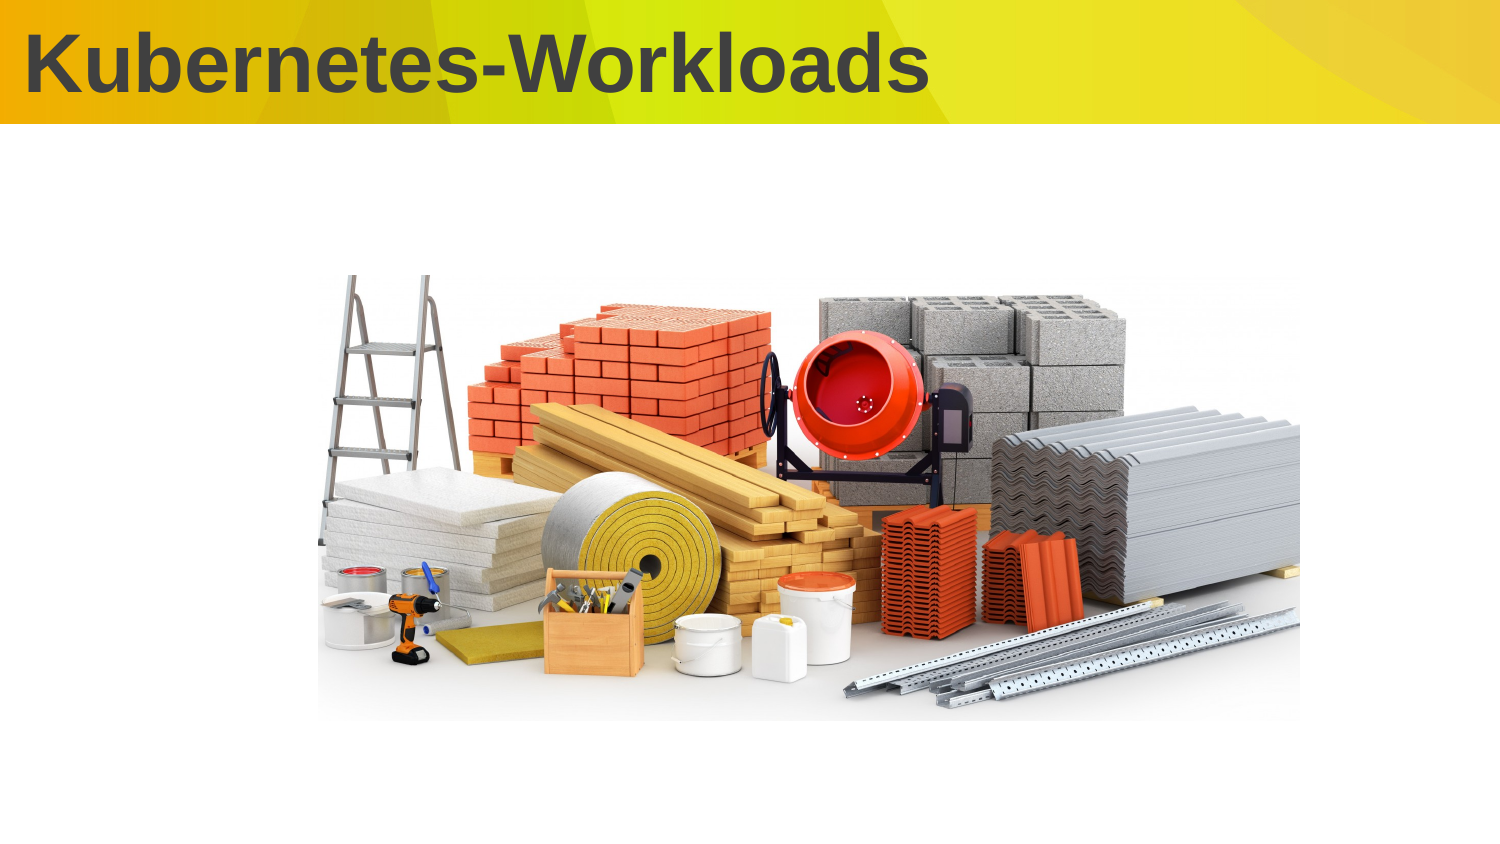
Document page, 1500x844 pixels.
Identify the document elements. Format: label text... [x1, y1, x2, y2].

text_box Kubernetes-Workloads [0, 0, 1498, 130]
picture [0, 0, 1500, 844]
